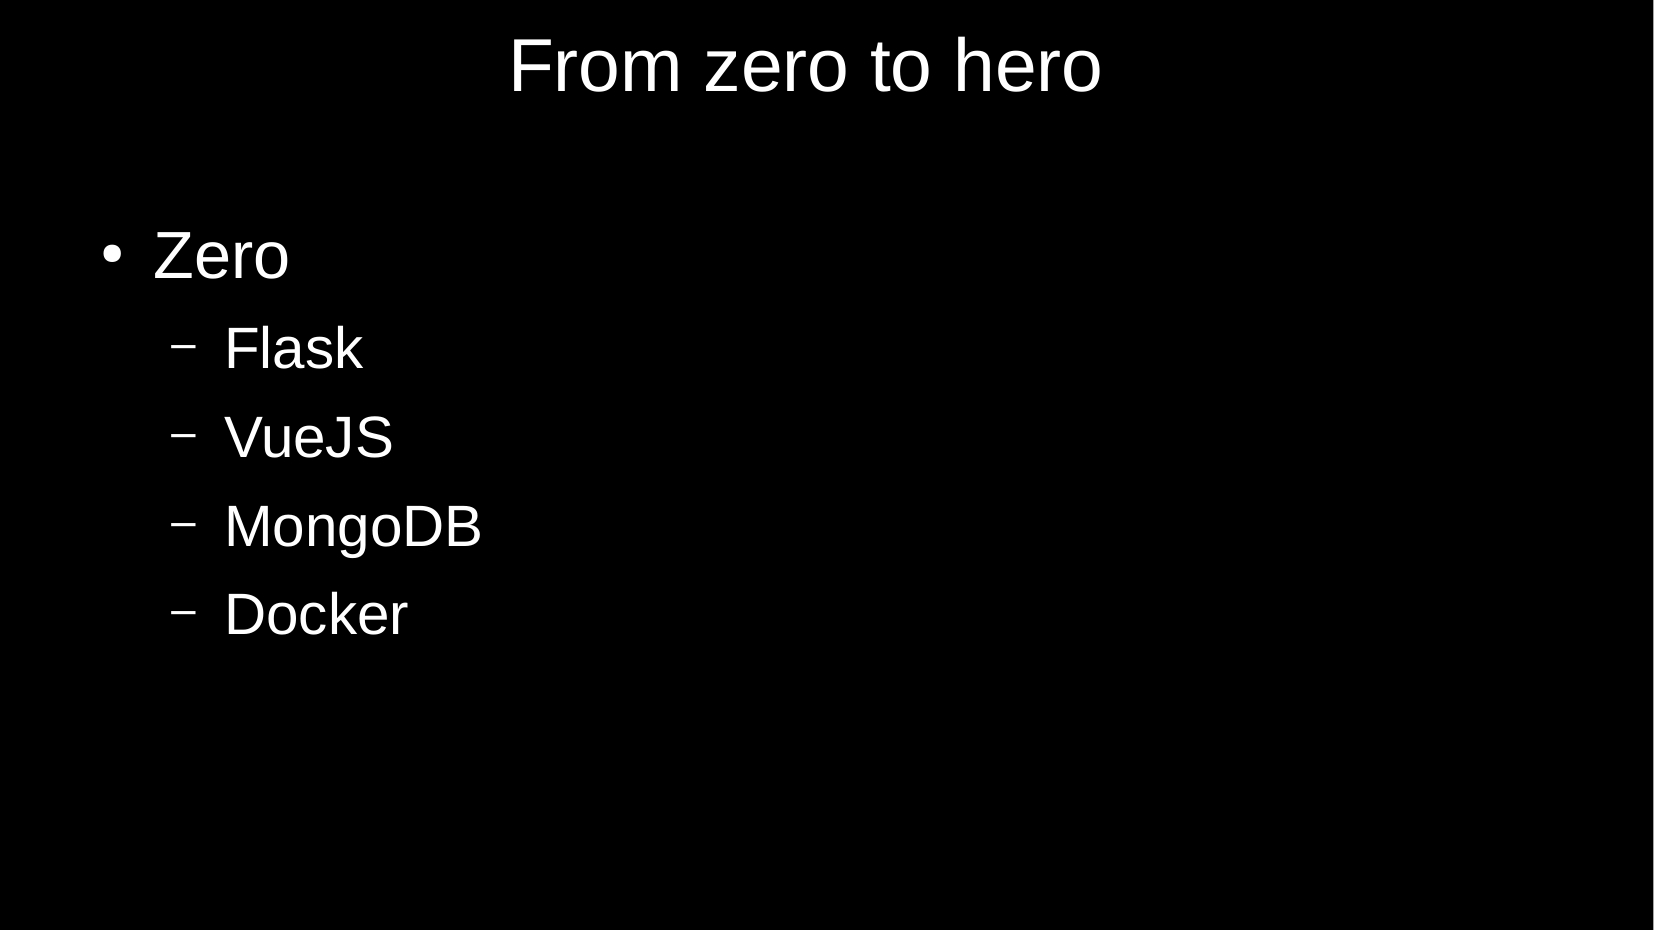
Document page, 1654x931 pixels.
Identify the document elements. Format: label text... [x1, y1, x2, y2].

title From zero to hero [23, 11, 1589, 119]
list Zero Flask VueJS MongoDB Docker [82, 217, 1571, 758]
